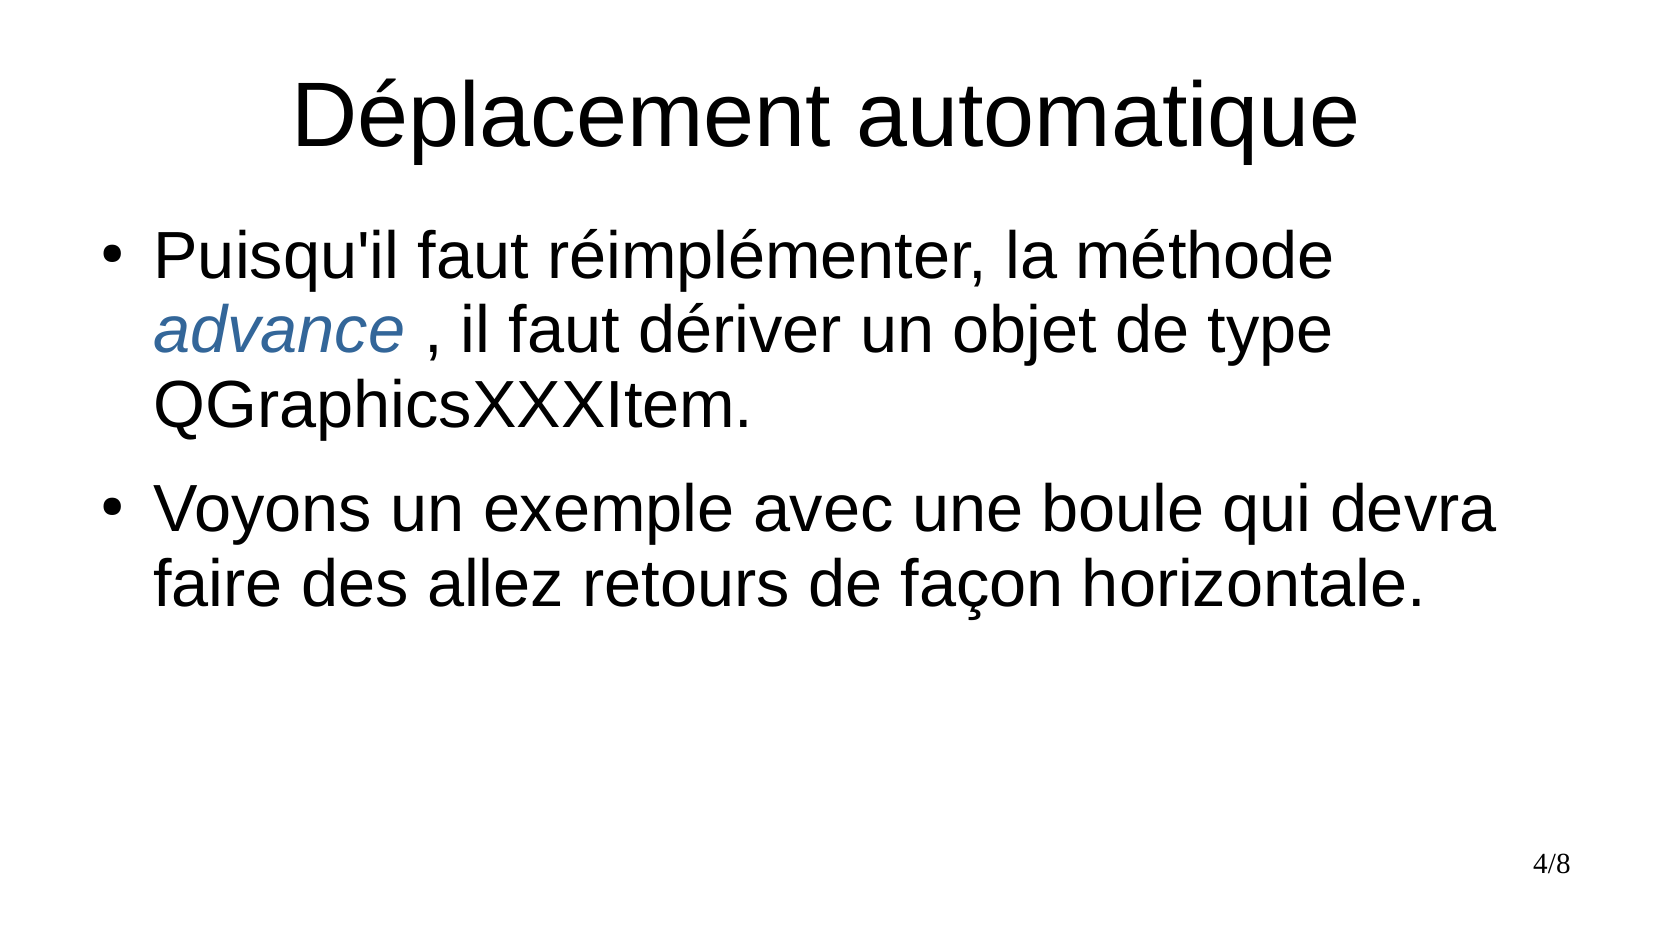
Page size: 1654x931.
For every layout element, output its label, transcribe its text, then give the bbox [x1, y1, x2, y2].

list Puisqu'il faut réimplémenter, la méthode advance , il faut dériver un objet de type QGraphicsXXXItem. Voyons un exemple avec une boule qui devra faire des allez retours de façon horizontale. [82, 217, 1571, 758]
title Déplacement automatique [82, 37, 1571, 193]
